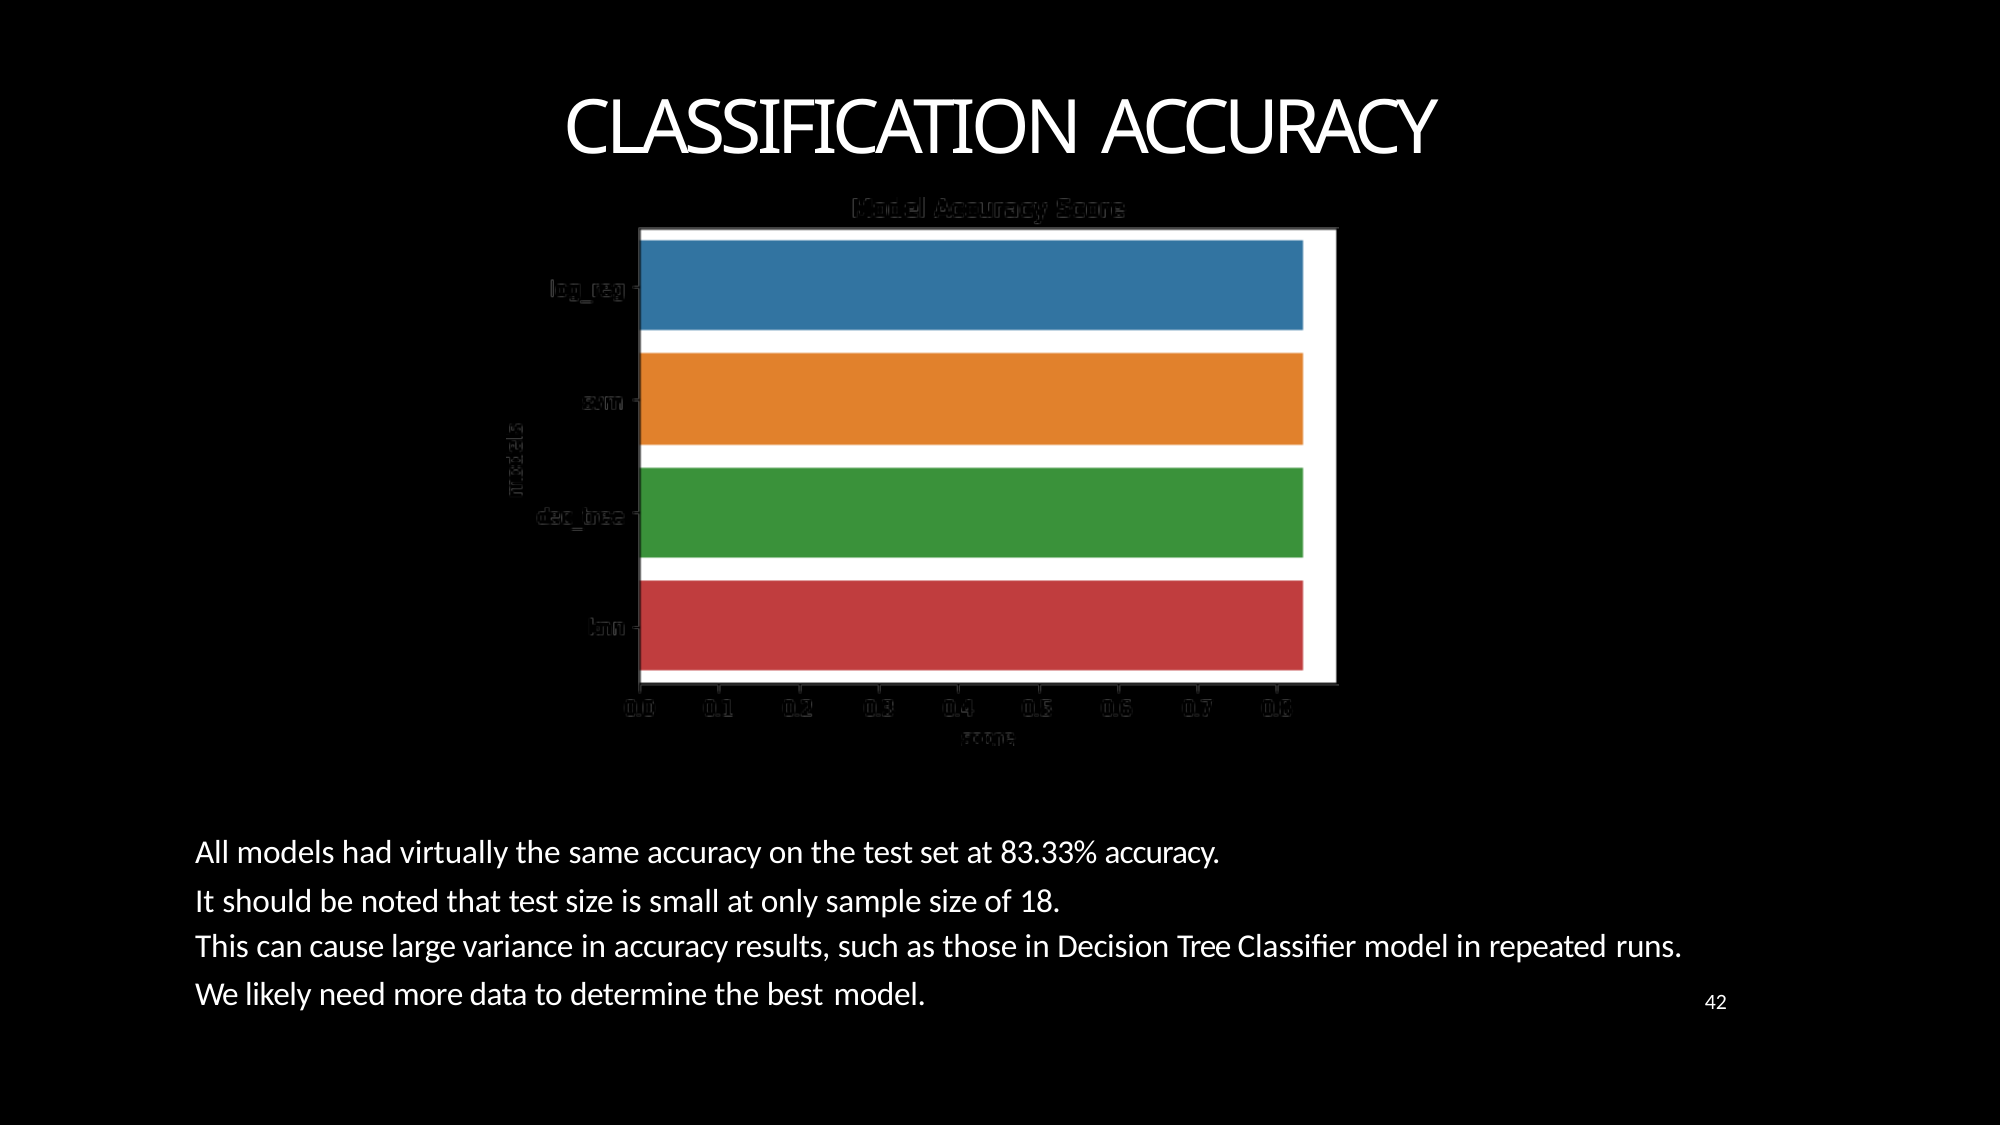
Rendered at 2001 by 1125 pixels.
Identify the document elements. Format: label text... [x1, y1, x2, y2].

text_box [506, 198, 1339, 746]
slide_number 2 [1698, 979, 1788, 1026]
text_box All models had virtually the same accuracy on the test set at 83.33% accuracy. It should be noted that test size is small at only sample size of 18. This can cause large variance in accuracy results, such as those in Decision Tree Classifier model in repeated runs. We likely need more data to determine the best model. [192, 820, 1705, 1015]
title Classification Accuracy [451, 75, 1550, 169]
